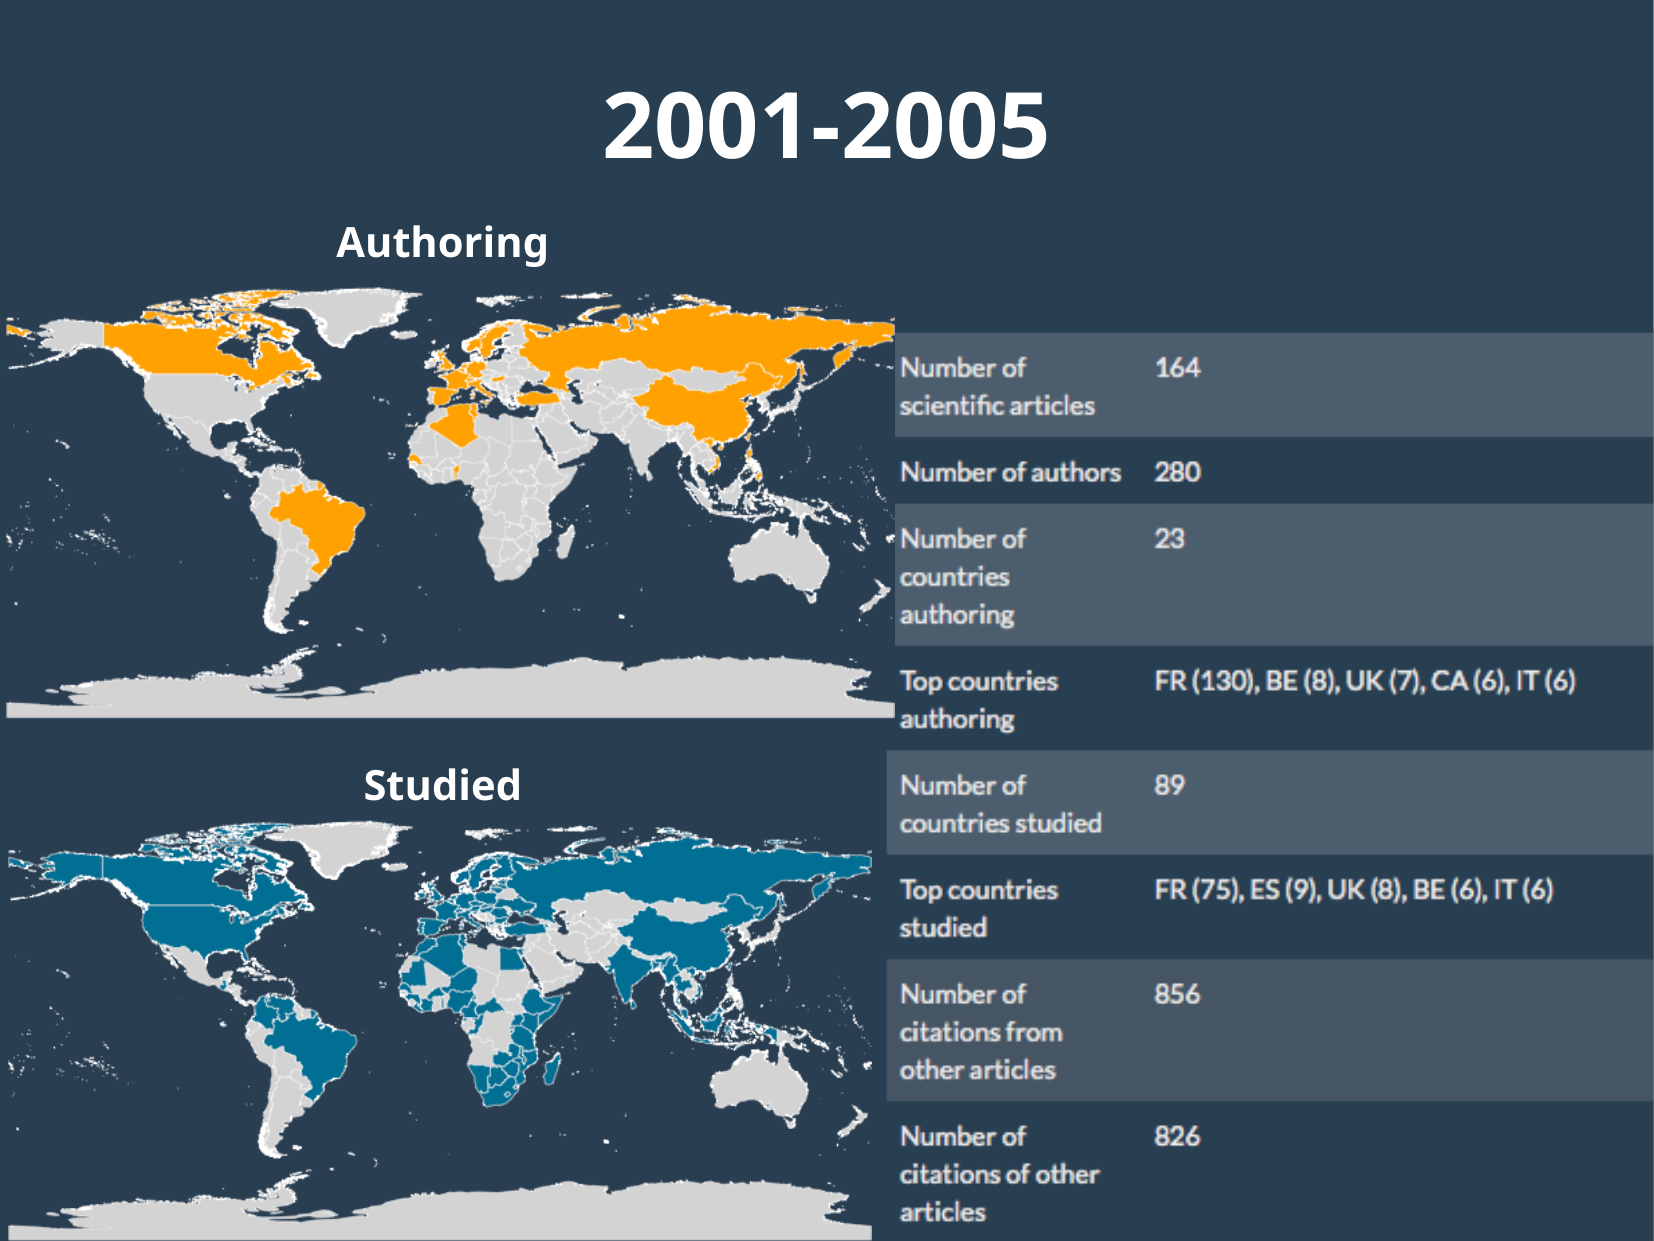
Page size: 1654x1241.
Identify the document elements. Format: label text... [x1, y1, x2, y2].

title Studied [283, 747, 603, 822]
picture [0, 0, 1654, 1241]
title Authoring [283, 203, 603, 279]
title 2001-2005 [82, 19, 1571, 227]
